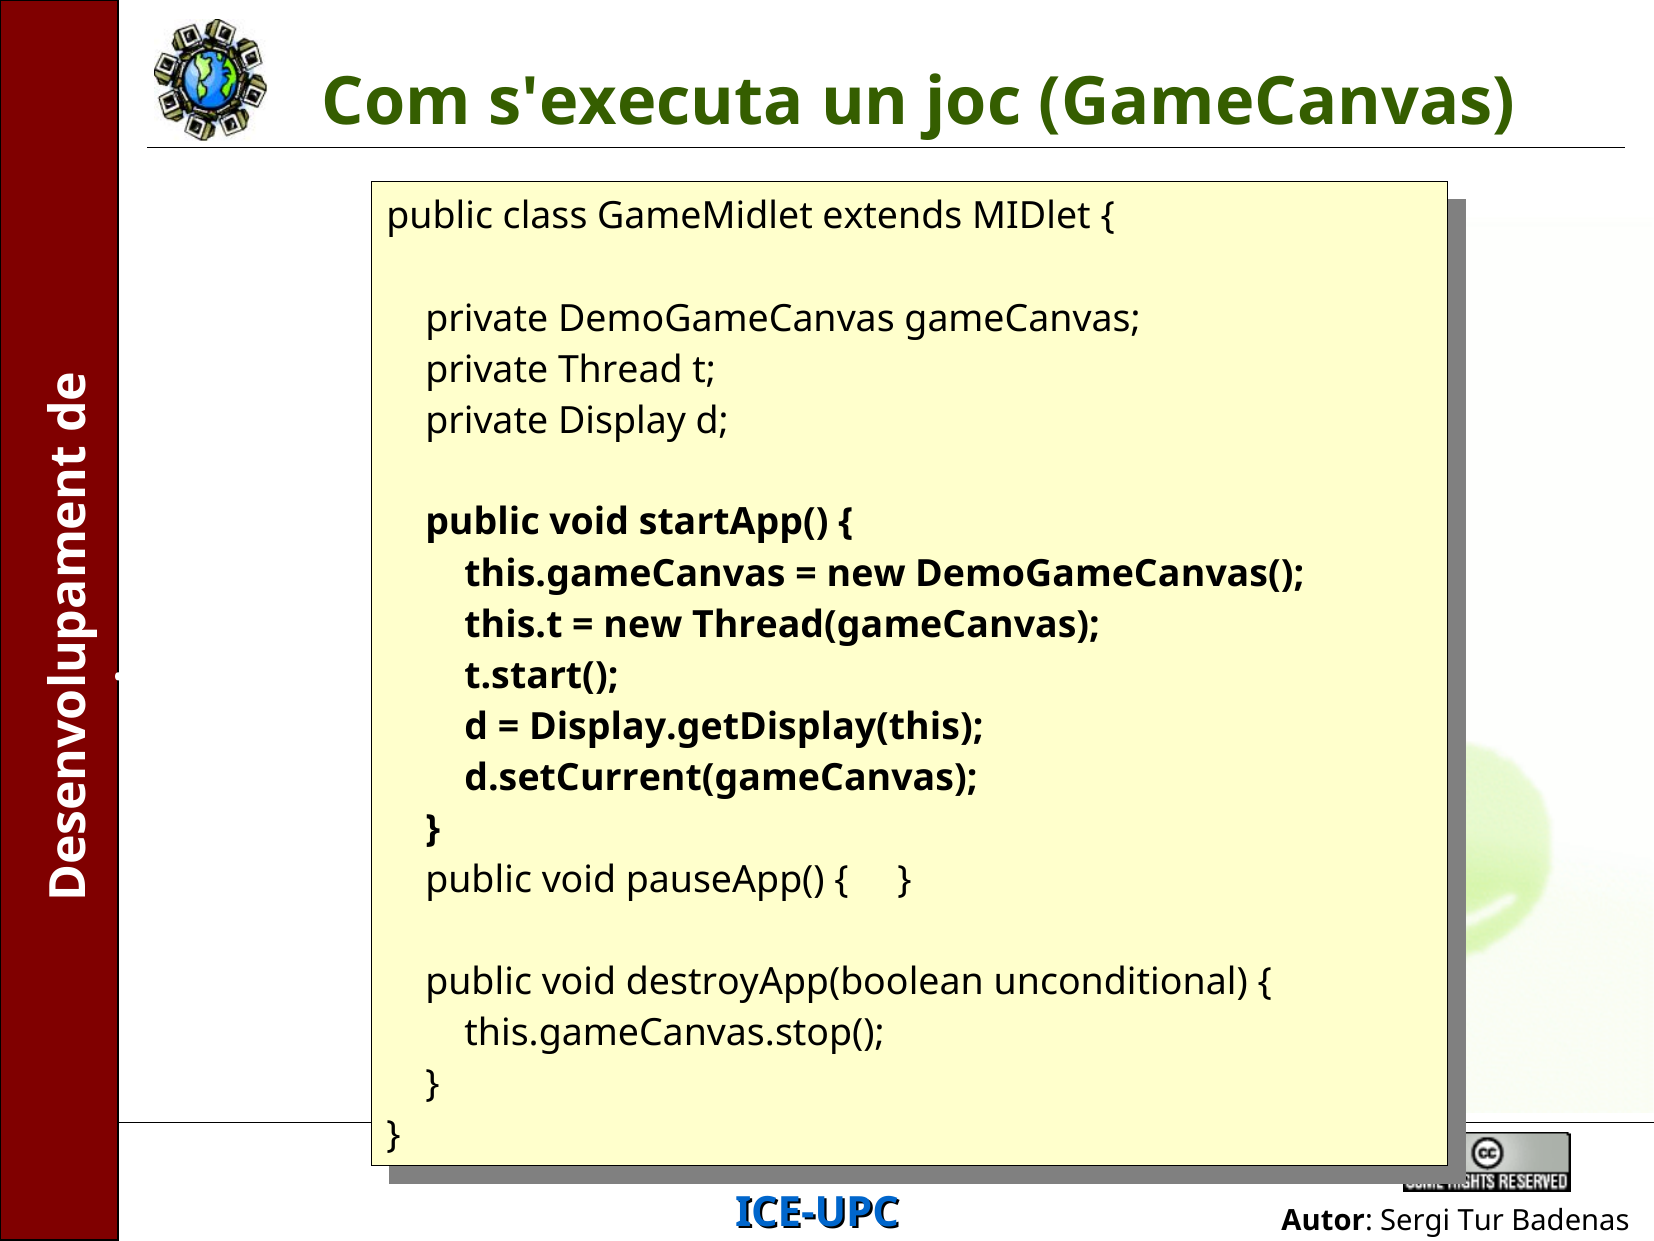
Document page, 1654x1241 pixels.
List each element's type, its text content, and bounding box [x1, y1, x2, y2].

title Com s'executa un joc (GameCanvas) [218, 56, 1620, 141]
picture [1466, 217, 1654, 1113]
picture [154, 19, 268, 142]
picture [1403, 1132, 1571, 1192]
text_box public class GameMidlet extends MIDlet { private DemoGameCanvas gameCanvas; private Thread t; private Display d; public void startApp() { this.gameCanvas = new DemoGameCanvas(); this.t = new Thread(gameCanvas); t.start(); d = Display.getDisplay(this); d.setCurrent(gameCanvas); } public void pauseApp() { } public void destroyApp(boolean unconditional) { this.gameCanvas.stop(); } } [371, 181, 1448, 1053]
